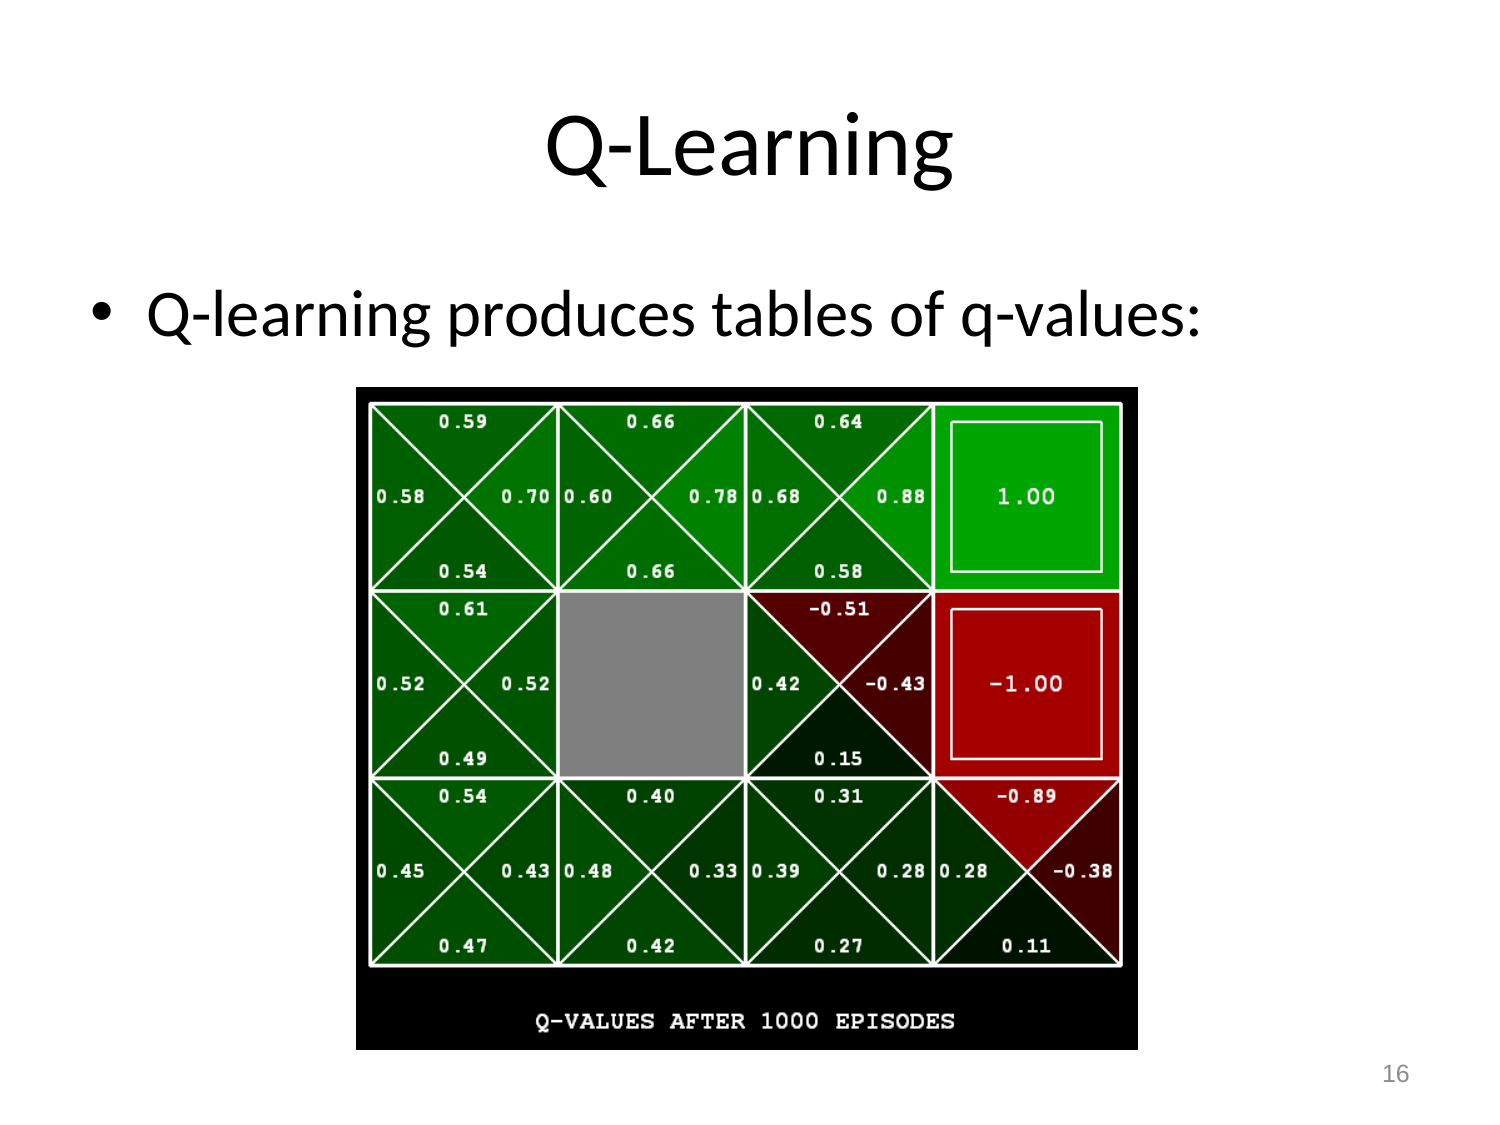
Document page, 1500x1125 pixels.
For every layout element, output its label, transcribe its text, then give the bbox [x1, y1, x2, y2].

list Q-learning produces tables of q-values: [75, 262, 1425, 1005]
title Q-Learning [75, 45, 1425, 233]
slide_number <number> [1074, 1042, 1425, 1103]
picture [356, 387, 1138, 1051]
